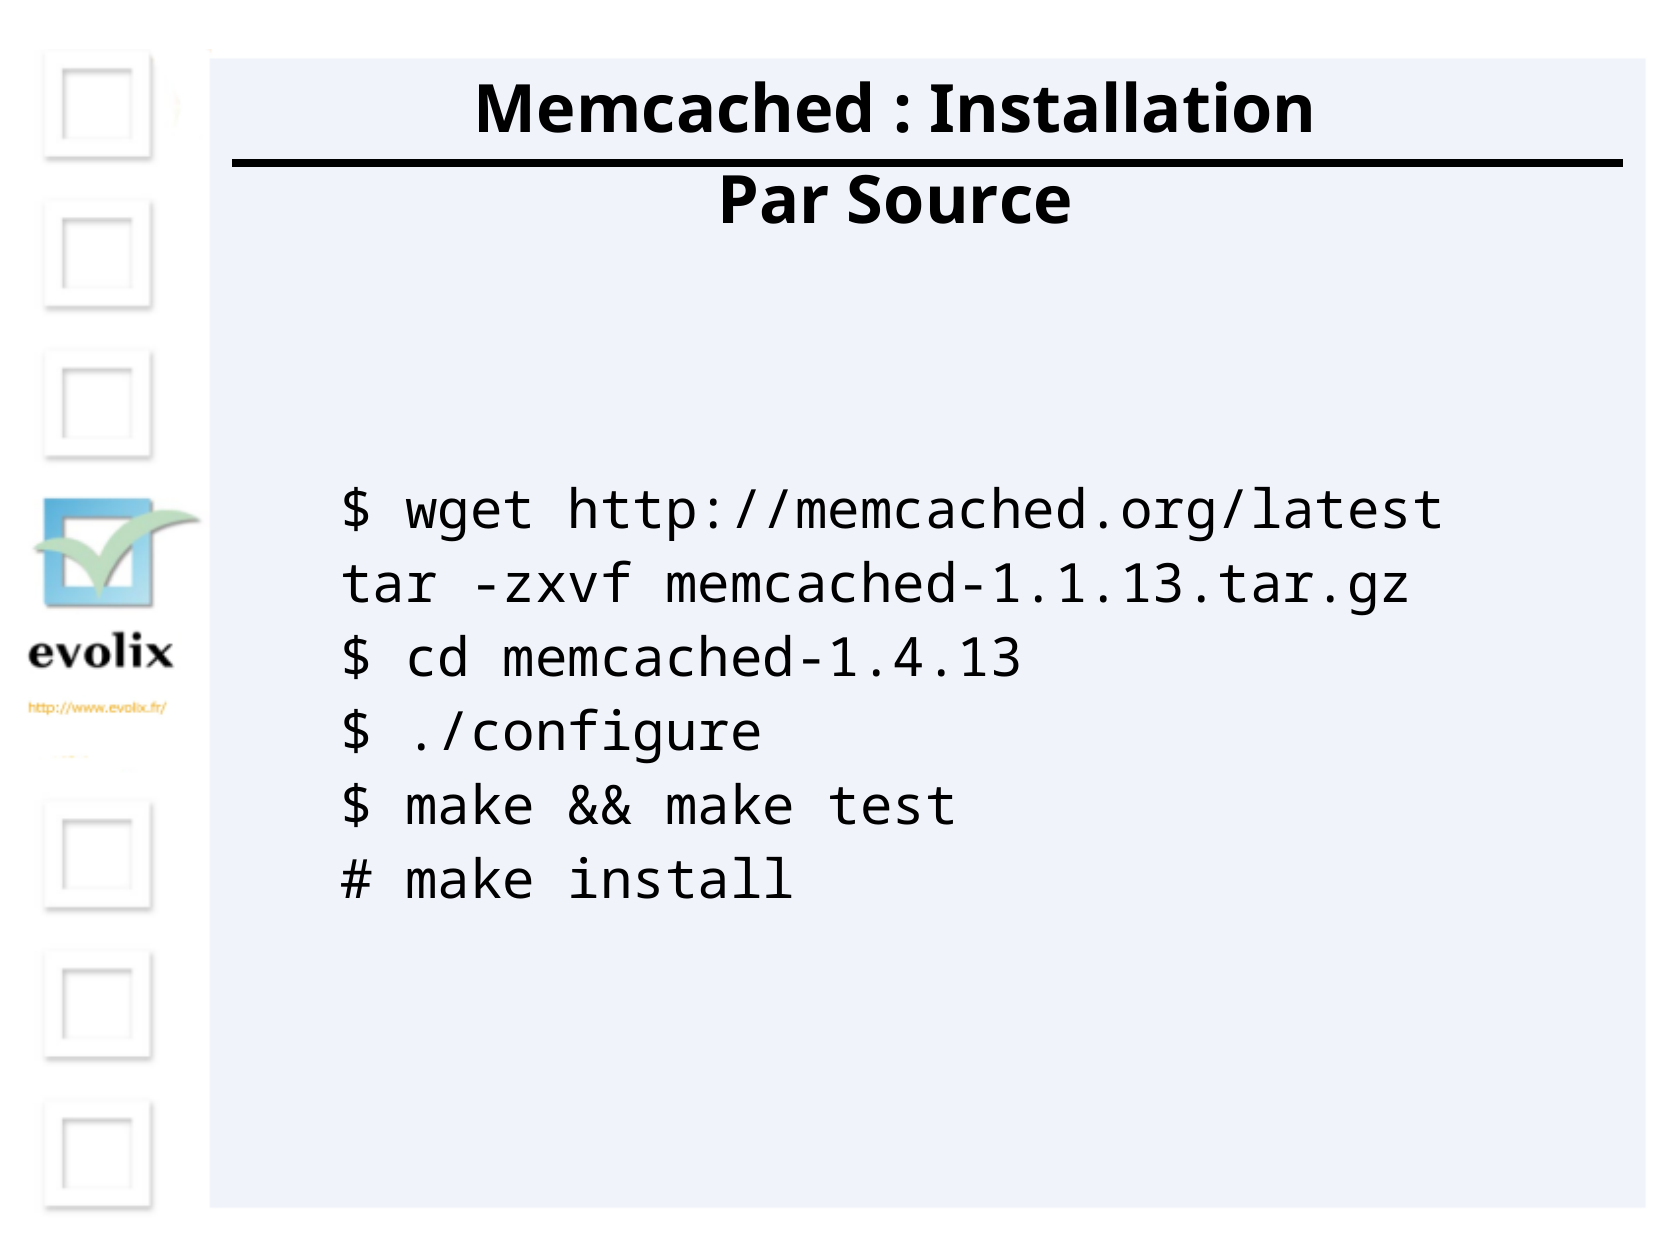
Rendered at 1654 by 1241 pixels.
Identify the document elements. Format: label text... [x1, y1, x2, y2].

text_box $ wget http://memcached.org/latest tar -zxvf memcached-1.1.13.tar.gz $ cd memcached-1.4.13 $ ./configure $ make && make test # make install [340, 470, 1566, 797]
title Memcached : Installation Par Source [408, 48, 1383, 257]
picture [0, 49, 1654, 1218]
